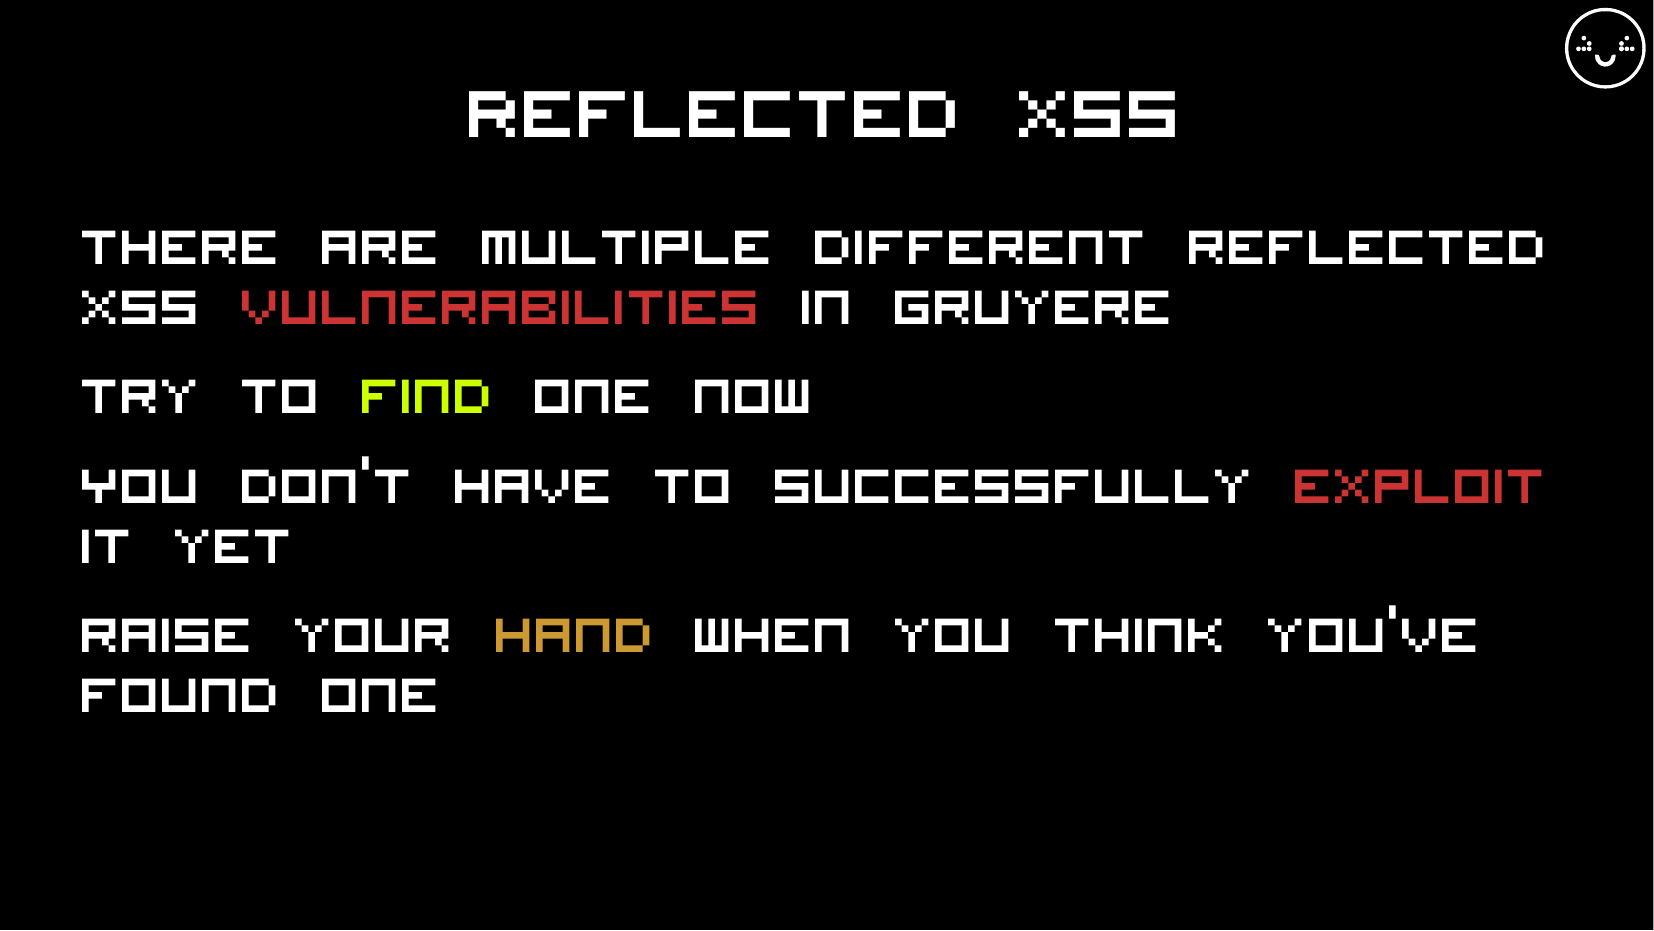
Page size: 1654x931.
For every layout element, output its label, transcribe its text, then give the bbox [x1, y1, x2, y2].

title Reflected xss [82, 37, 1571, 193]
list There are multiple different reflected xss vulnerabilities in gruyere Try to find one now You don’t have to successfully exploit it yet raise your hand when you think you’ve found one [82, 217, 1571, 857]
